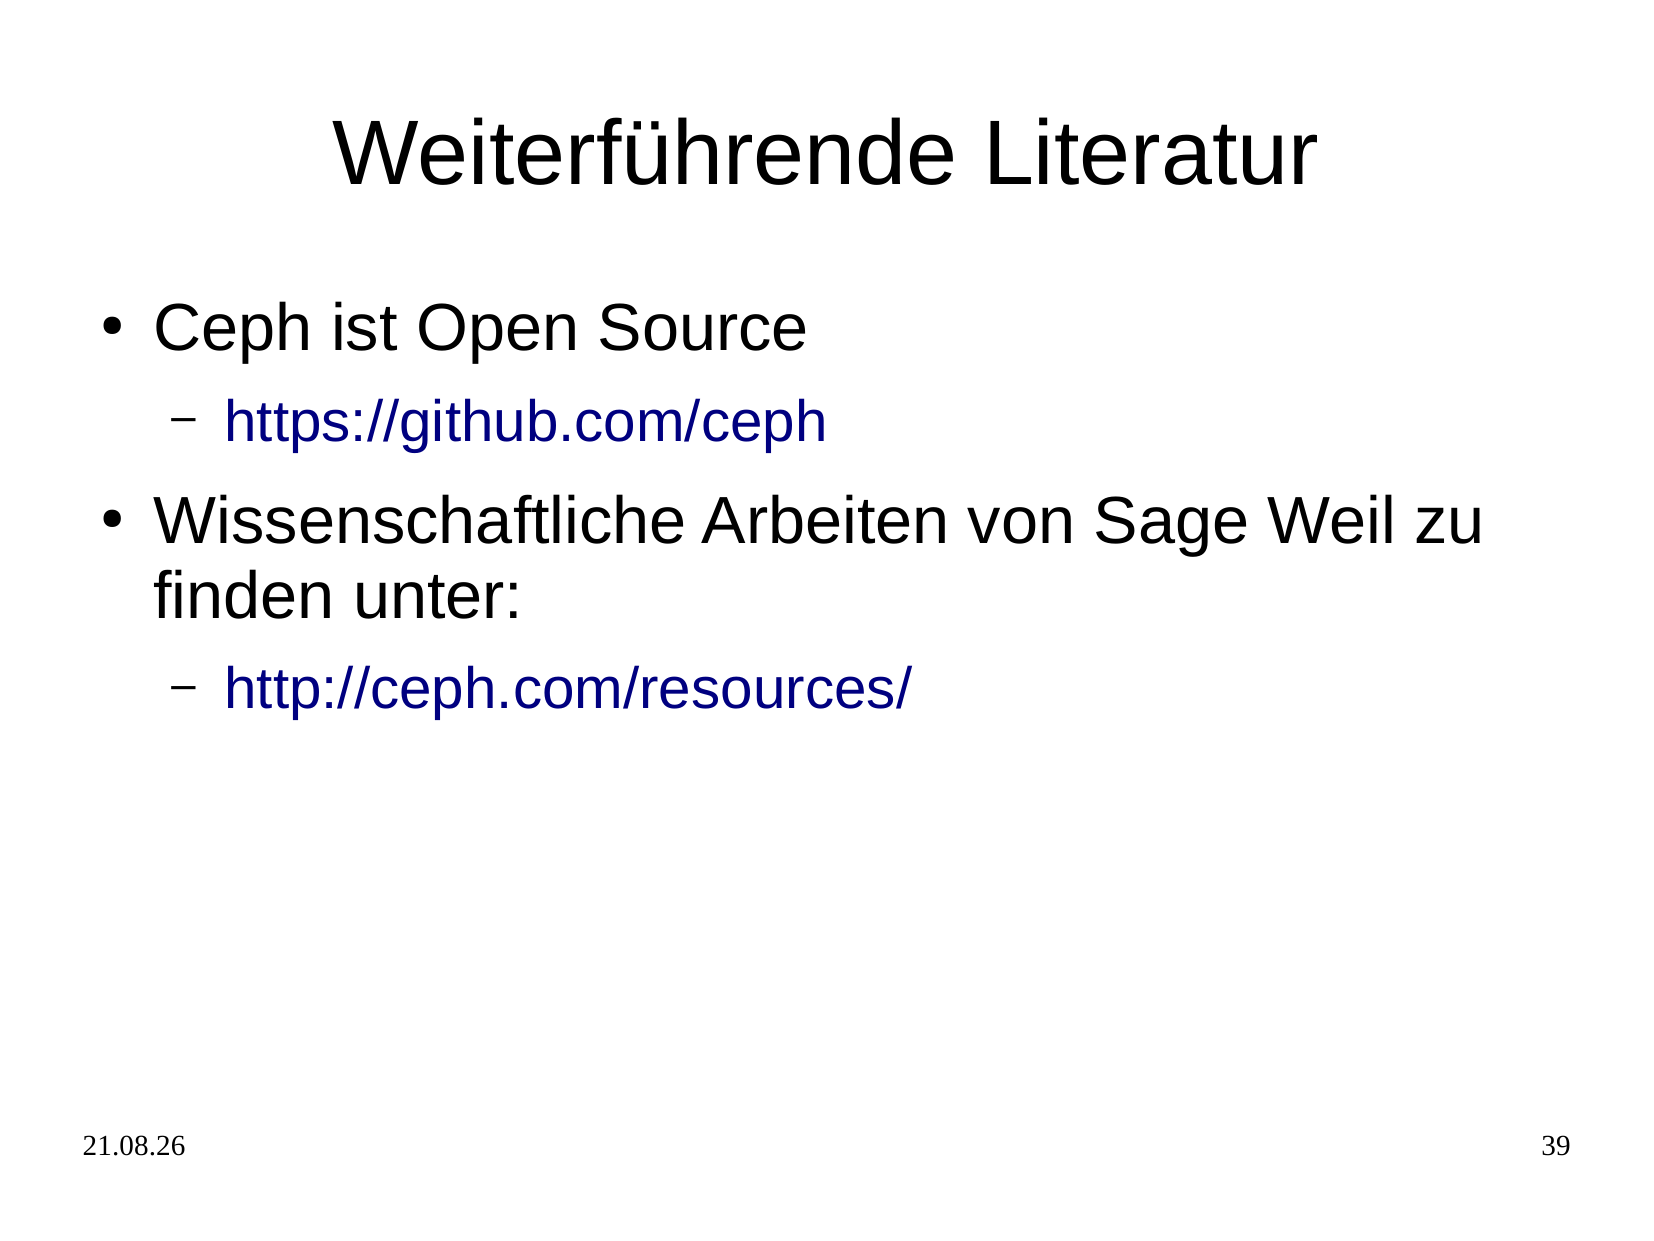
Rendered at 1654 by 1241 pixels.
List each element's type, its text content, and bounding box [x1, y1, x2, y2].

list Ceph ist Open Source https://github.com/ceph Wissenschaftliche Arbeiten von Sage Weil zu finden unter: http://ceph.com/resources/ [82, 290, 1571, 1010]
title Weiterführende Literatur [82, 49, 1571, 257]
